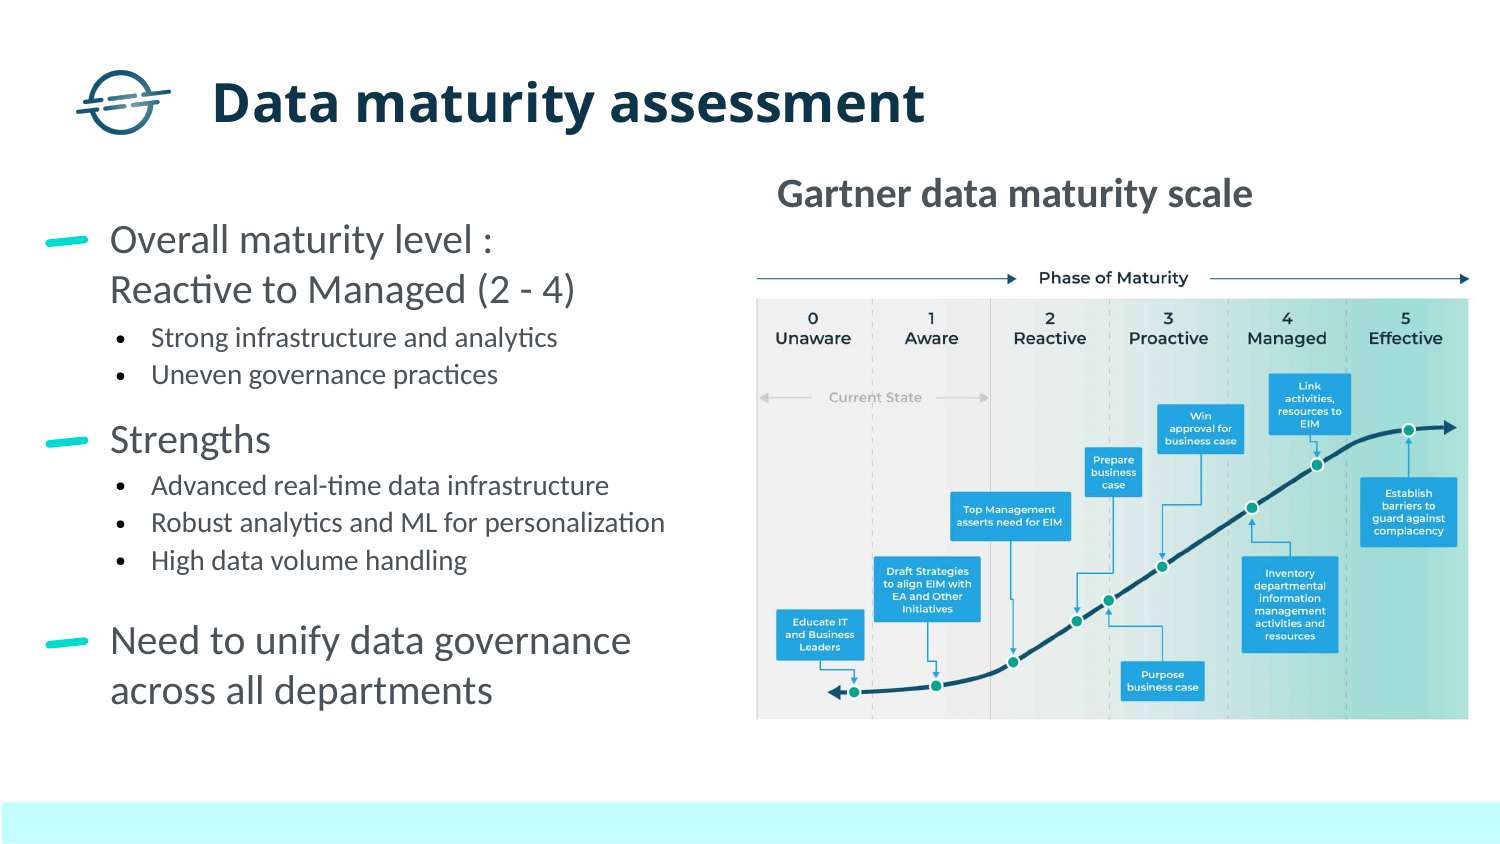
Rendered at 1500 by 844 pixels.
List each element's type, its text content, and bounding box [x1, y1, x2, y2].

text_box [45, 436, 89, 448]
picture [76, 70, 171, 135]
title Strengths [95, 397, 458, 483]
picture [743, 264, 1487, 745]
text_box [45, 235, 89, 247]
text_box [45, 637, 89, 649]
title Overall maturity level : Reactive to Managed (2 - 4) [94, 196, 641, 326]
title Data maturity assessment [196, 53, 1181, 155]
text_box Advanced real-time data infrastructure Robust analytics and ML for personalization High data volume handling [100, 465, 720, 585]
title Need to unify data governance across all departments [95, 598, 687, 736]
text_box Strong infrastructure and analytics Uneven governance practices [100, 318, 602, 400]
title Gartner data maturity scale [762, 150, 1488, 232]
text_box [1, 802, 1500, 844]
